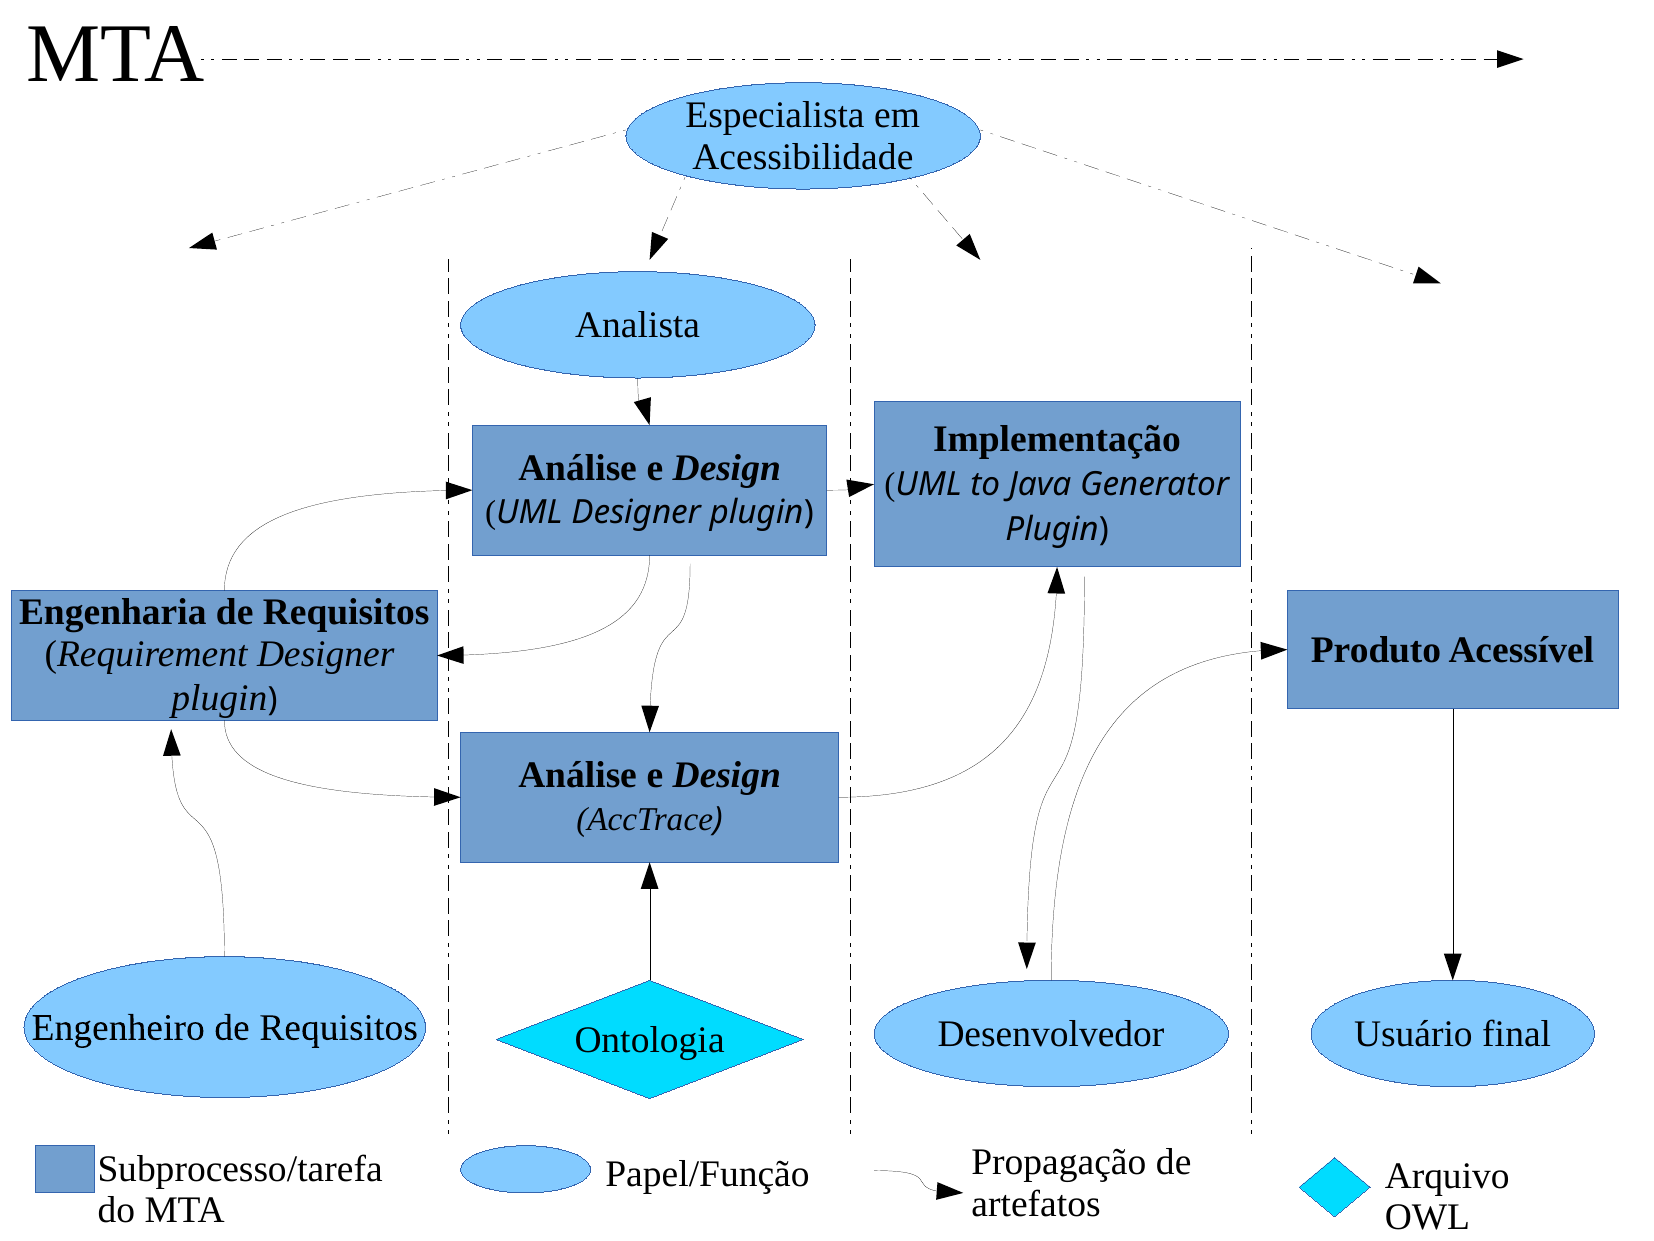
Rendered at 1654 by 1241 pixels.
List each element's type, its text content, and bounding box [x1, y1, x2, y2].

text_box Papel/Função [590, 1145, 827, 1204]
text_box [35, 1145, 82, 1193]
text_box [460, 1145, 590, 1193]
text_box Arquivo OWL [1370, 1147, 1607, 1241]
text_box Análise e Design (UML Designer plugin) [472, 425, 827, 556]
text_box MTA [11, 0, 508, 108]
text_box Engenharia de Requisitos (Requirement Designer plugin) [11, 590, 438, 721]
text_box [1299, 1157, 1371, 1217]
text_box Desenvolvedor [874, 980, 1229, 1087]
text_box Subprocesso/tarefa do MTA [82, 1140, 402, 1241]
text_box Implementação (UML to Java Generator Plugin) [874, 401, 1241, 567]
text_box Ontologia [496, 980, 804, 1099]
text_box Engenheiro de Requisitos [23, 956, 426, 1098]
text_box Usuário final [1311, 980, 1595, 1087]
text_box Análise e Design (AccTrace) [460, 732, 839, 863]
text_box Propagação de artefatos [956, 1133, 1276, 1234]
text_box Produto Acessível [1287, 590, 1619, 709]
text_box Analista [460, 271, 816, 379]
text_box Especialista em Acessibilidade [625, 82, 981, 190]
